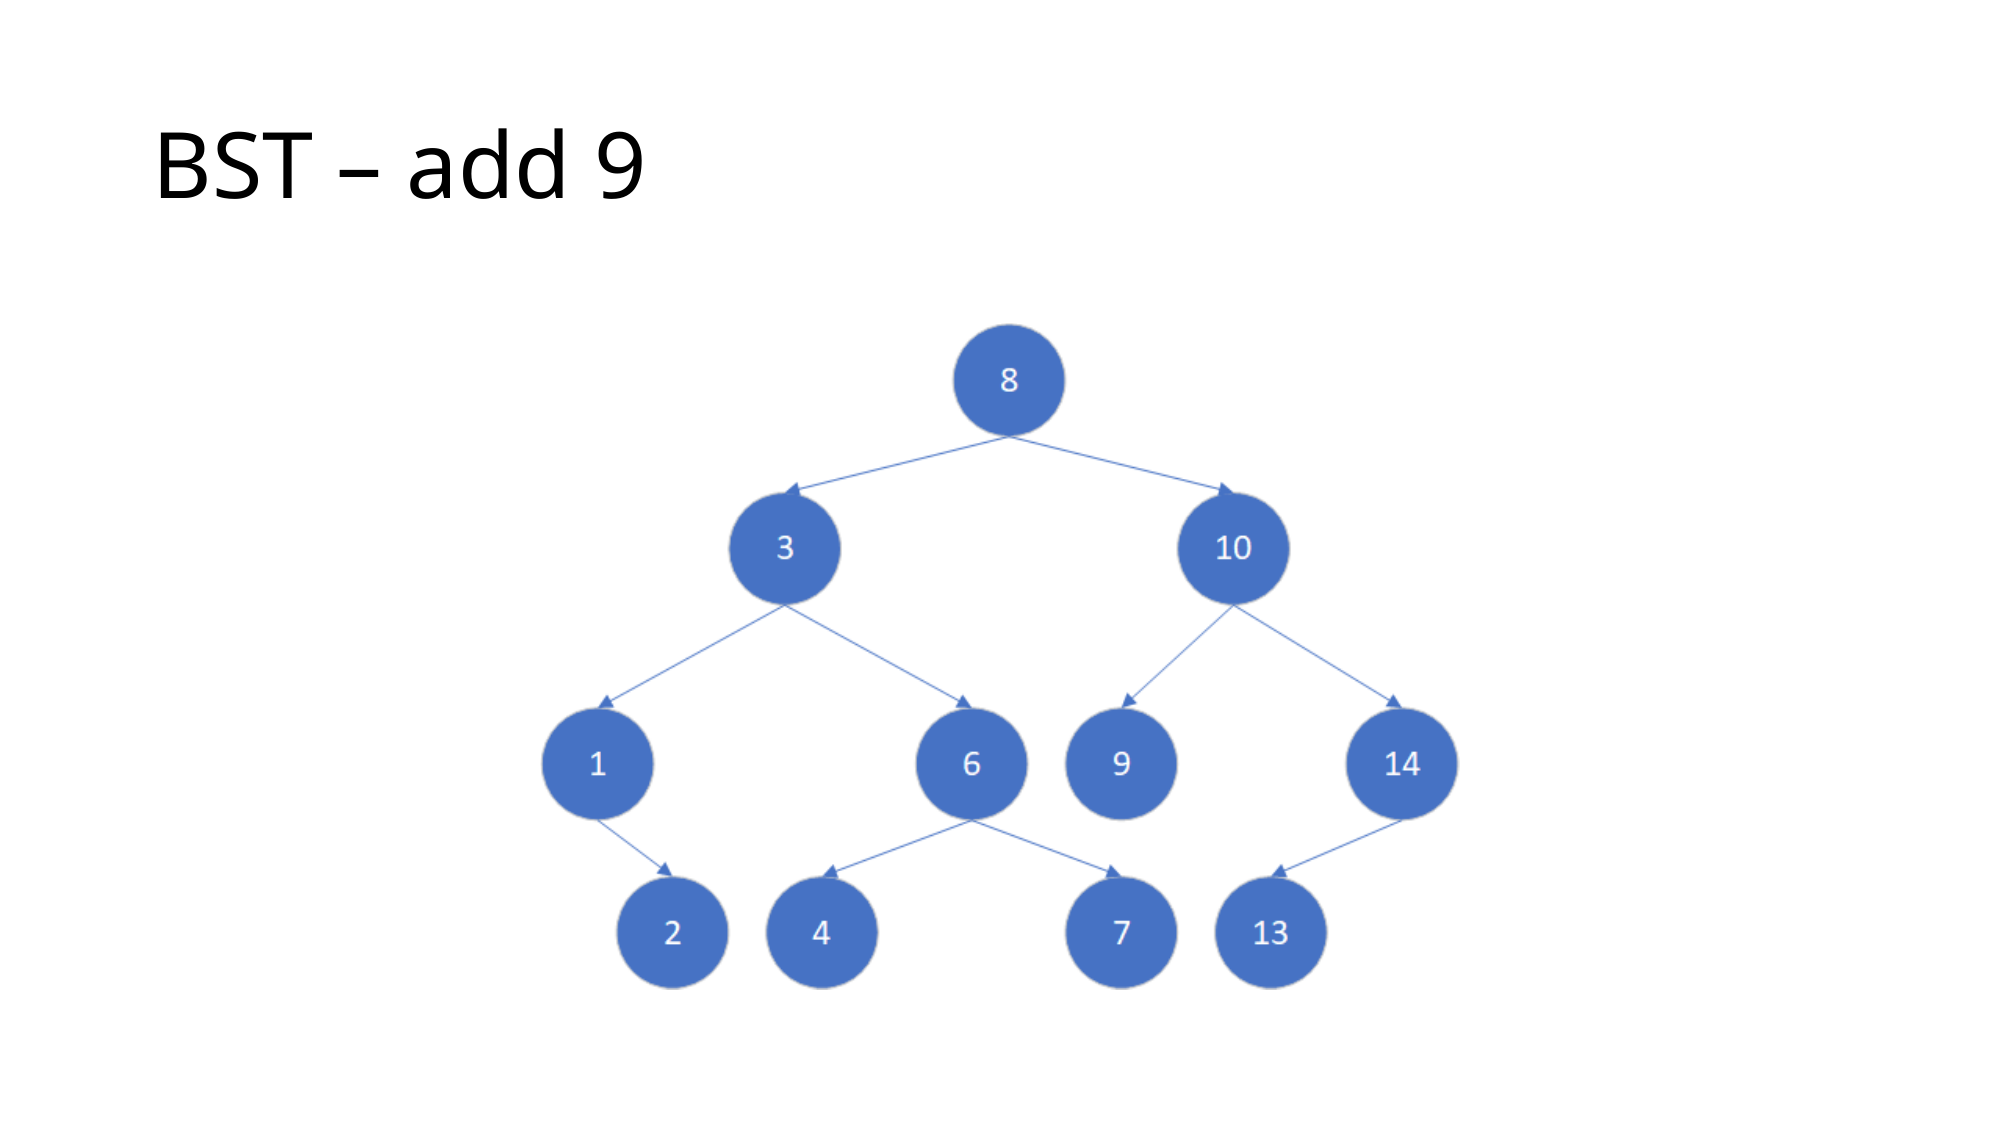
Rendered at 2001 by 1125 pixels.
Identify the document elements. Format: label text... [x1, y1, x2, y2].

title BST – add 9 [137, 59, 1863, 278]
picture [540, 323, 1460, 990]
